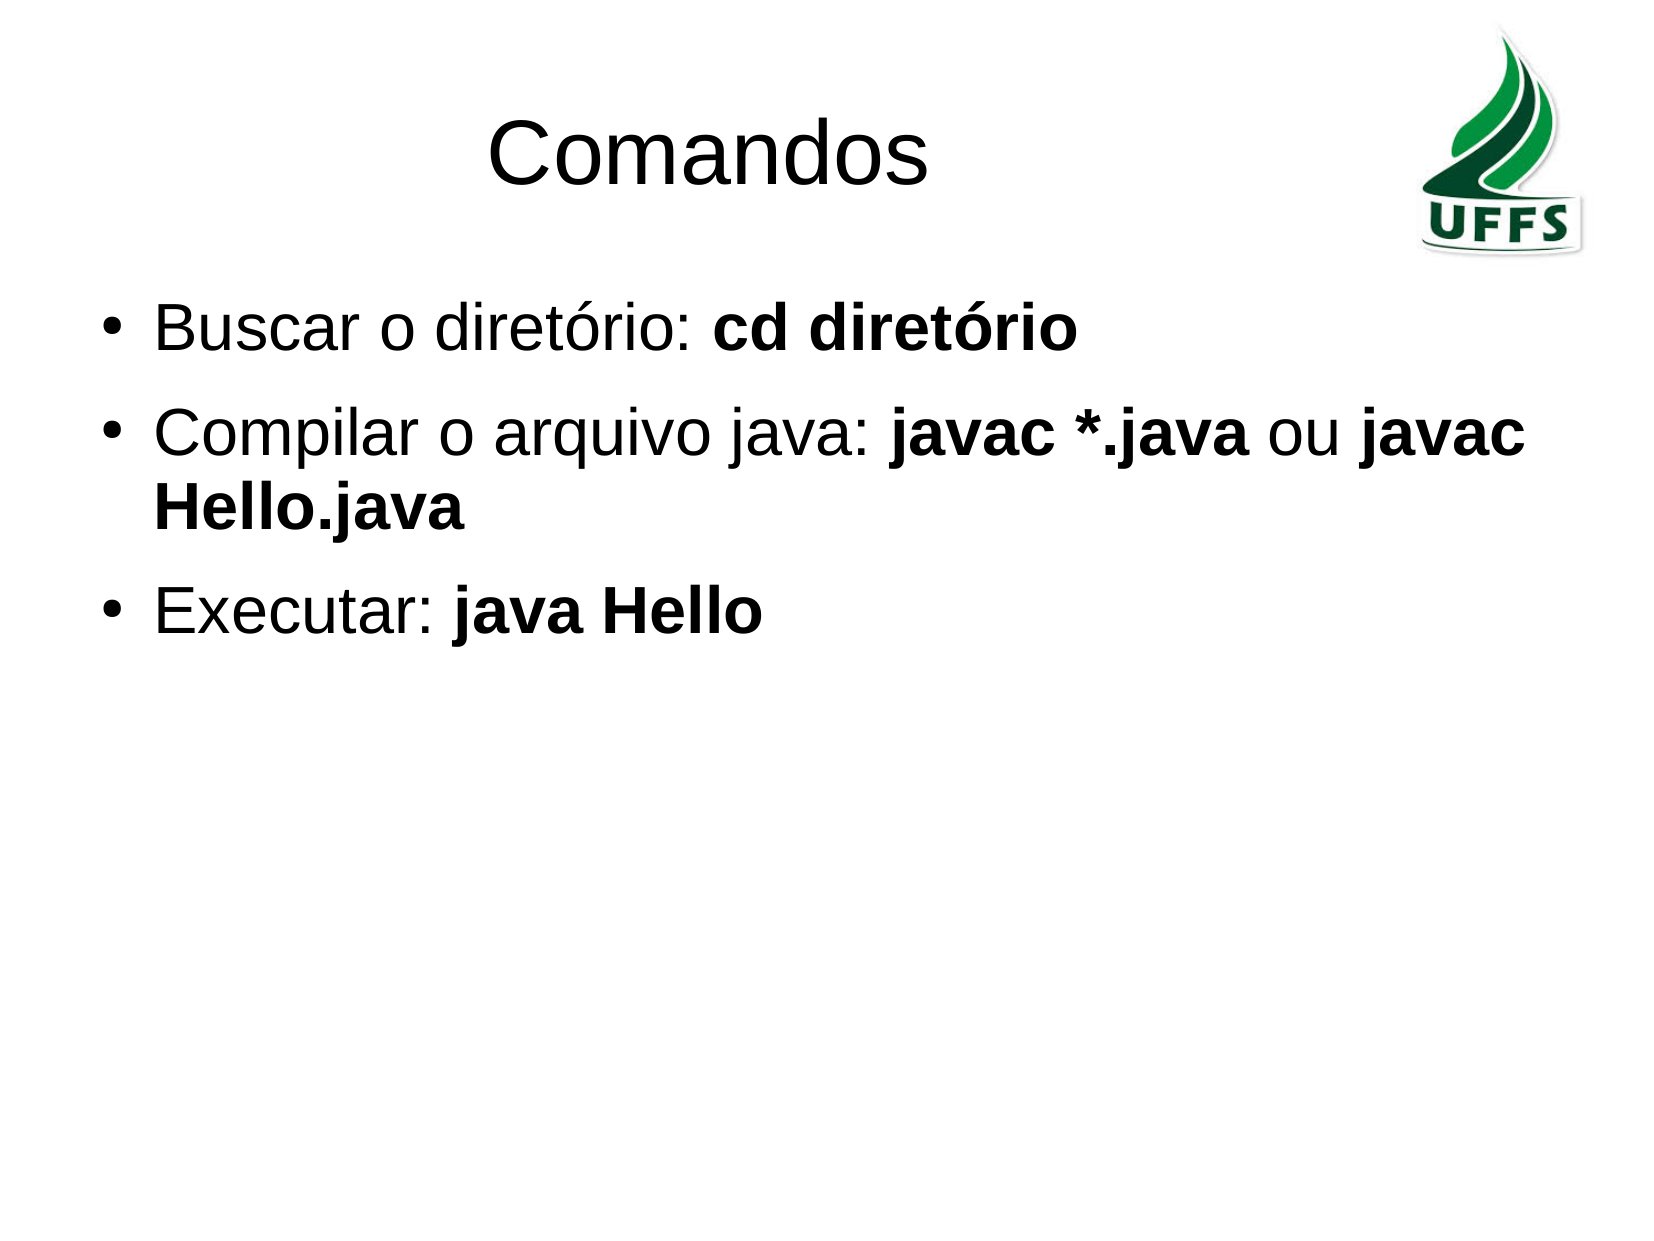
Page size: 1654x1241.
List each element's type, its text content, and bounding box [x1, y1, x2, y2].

picture [1381, 20, 1624, 272]
list Buscar o diretório: cd diretório Compilar o arquivo java: javac *.java ou javac Hello.java Executar: java Hello [82, 290, 1571, 1010]
title Comandos [82, 49, 1335, 257]
